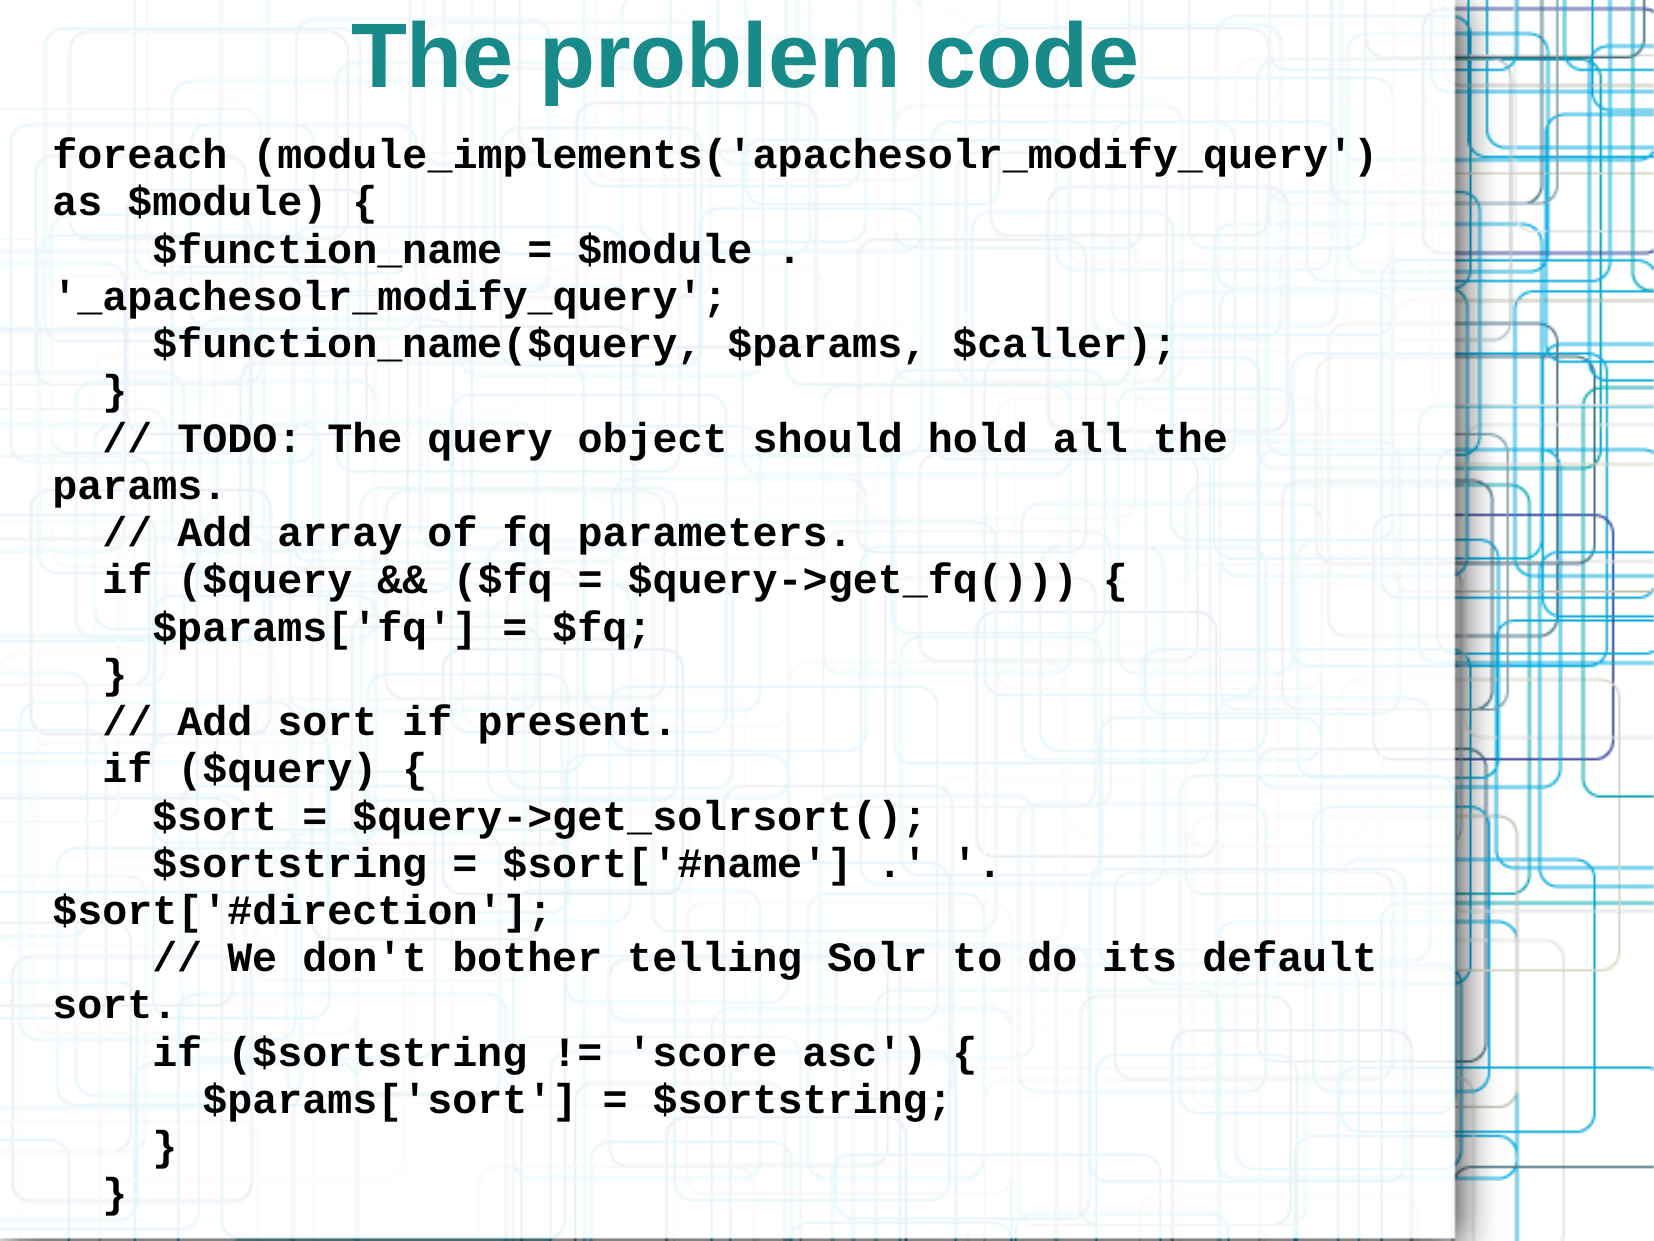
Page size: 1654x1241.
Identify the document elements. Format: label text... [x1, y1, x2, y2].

text_box foreach (module_implements('apachesolr_modify_query') as $module) { $function_name = $module . '_apachesolr_modify_query'; $function_name($query, $params, $caller); } // TODO: The query object should hold all the params. // Add array of fq parameters. if ($query && ($fq = $query->get_fq())) { $params['fq'] = $fq; } // Add sort if present. if ($query) { $sort = $query->get_solrsort(); $sortstring = $sort['#name'] .' '. $sort['#direction']; // We don't bother telling Solr to do its default sort. if ($sortstring != 'score asc') { $params['sort'] = $sortstring; } } [37, 126, 1426, 1241]
title The problem code [66, 0, 1426, 113]
picture [0, 0, 1654, 1241]
